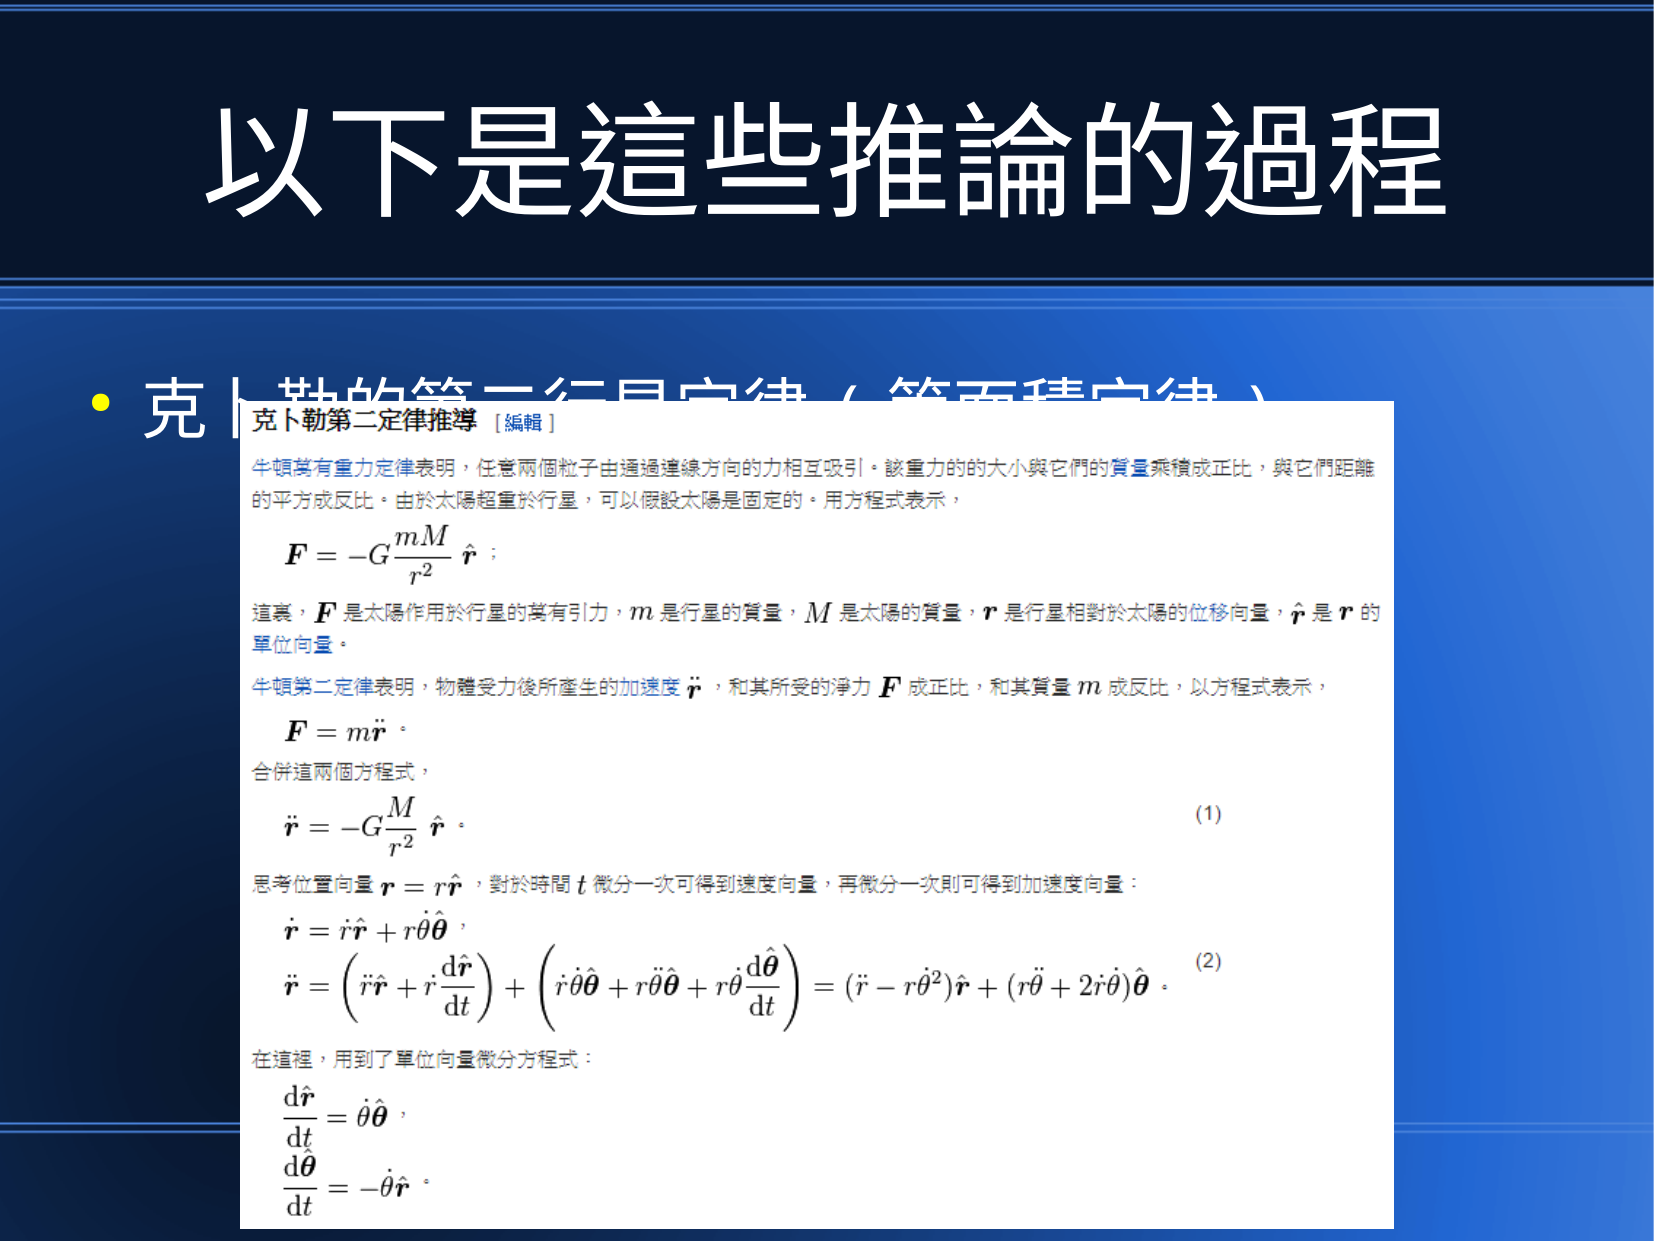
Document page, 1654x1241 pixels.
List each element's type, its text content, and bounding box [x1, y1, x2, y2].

picture [240, 401, 1394, 1229]
title 以下是這些推論的過程 [82, 49, 1571, 257]
picture [0, 0, 1654, 1241]
list 克卜勒的第二行星定律(等面積定律) [70, 307, 1560, 1241]
